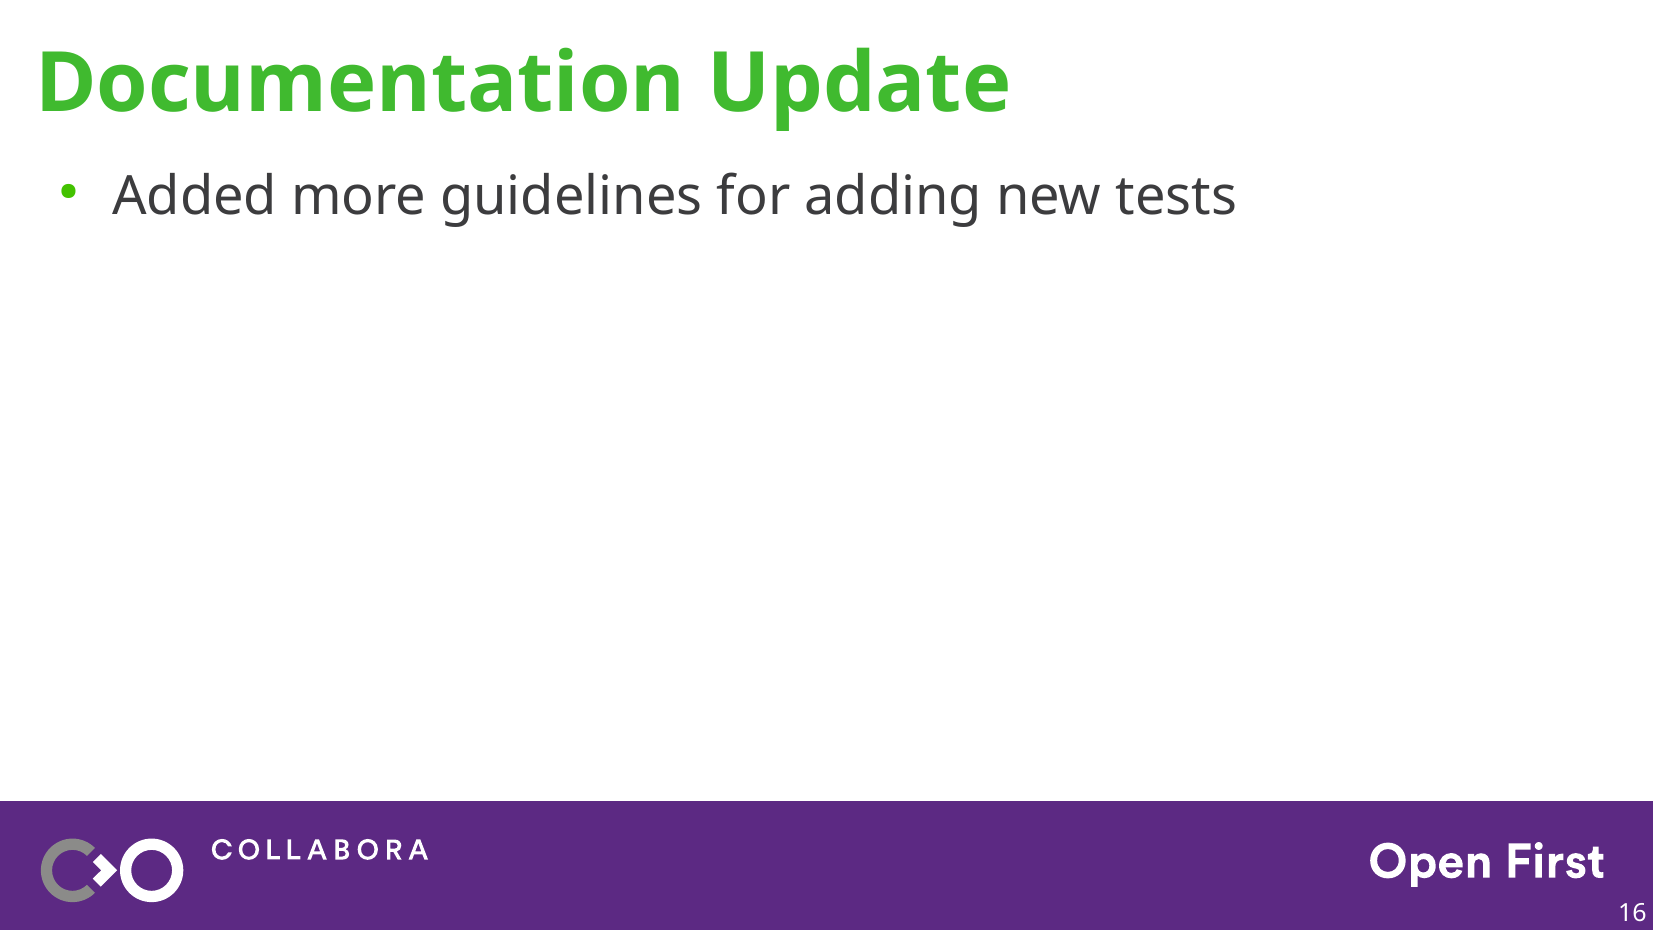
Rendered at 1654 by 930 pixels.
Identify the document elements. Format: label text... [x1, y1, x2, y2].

list Added more guidelines for adding new tests [41, 160, 1613, 804]
title Documentation Update [35, 28, 1608, 192]
